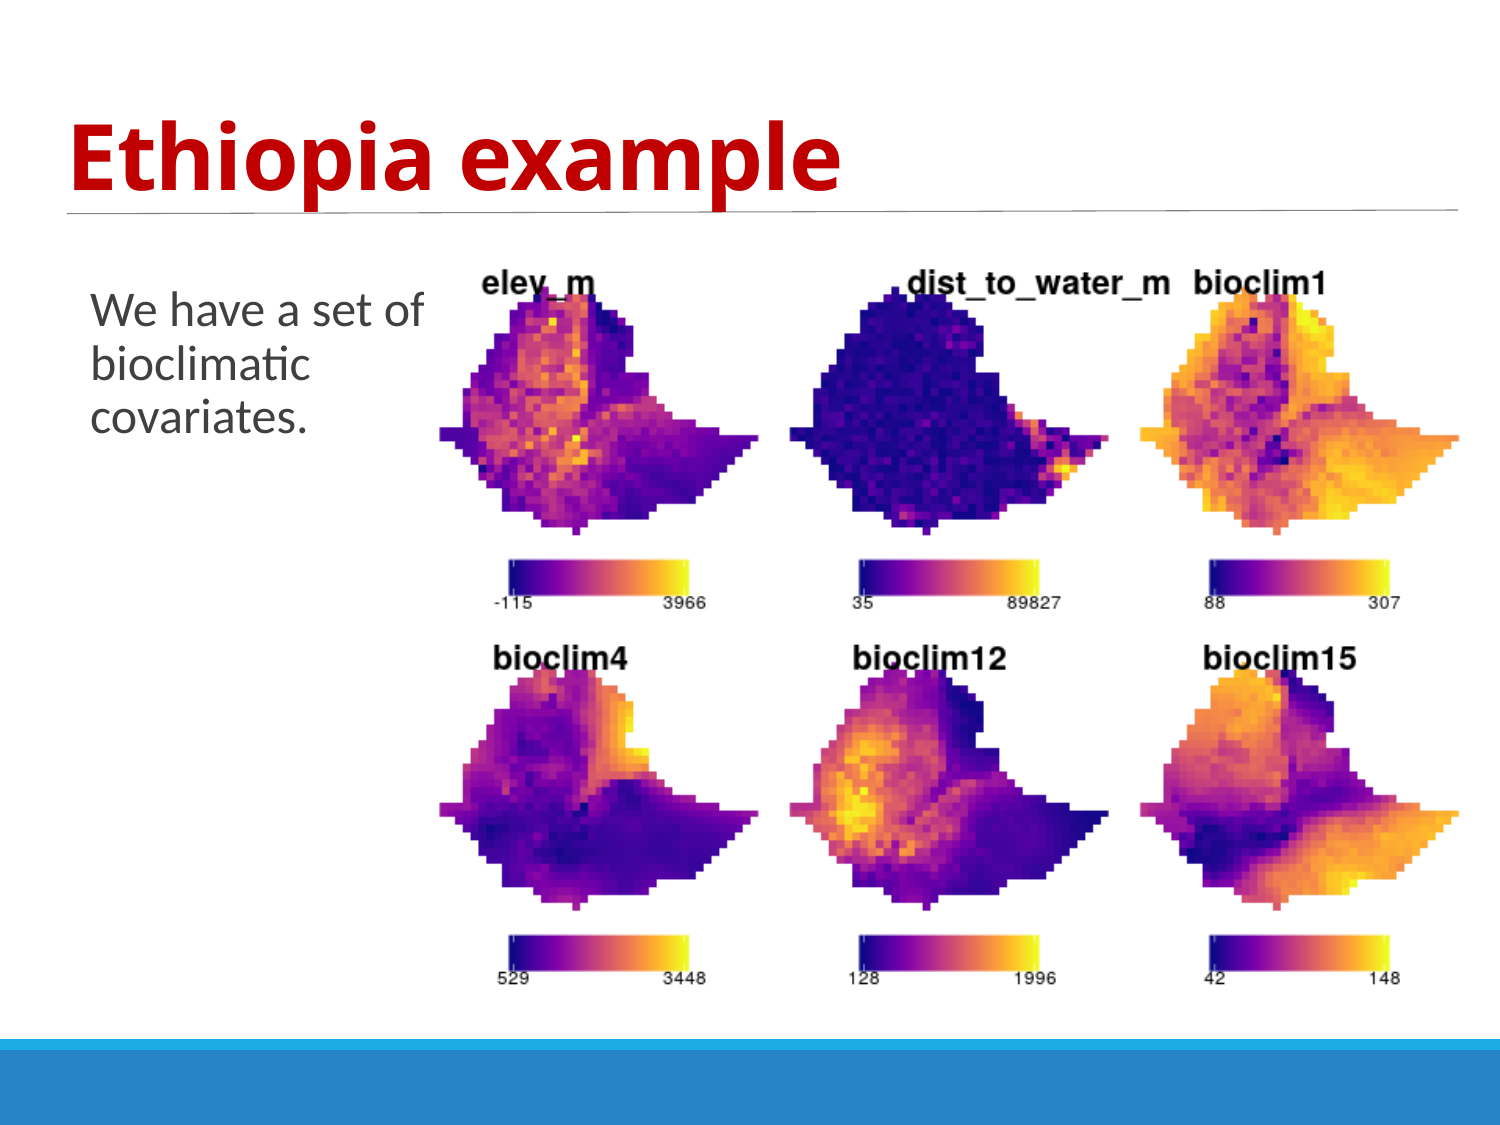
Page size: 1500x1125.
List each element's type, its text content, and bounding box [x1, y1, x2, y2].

title Ethiopia example [66, 59, 1475, 258]
picture [424, 257, 1475, 1008]
list We have a set of bioclimatic covariates. [75, 275, 424, 961]
